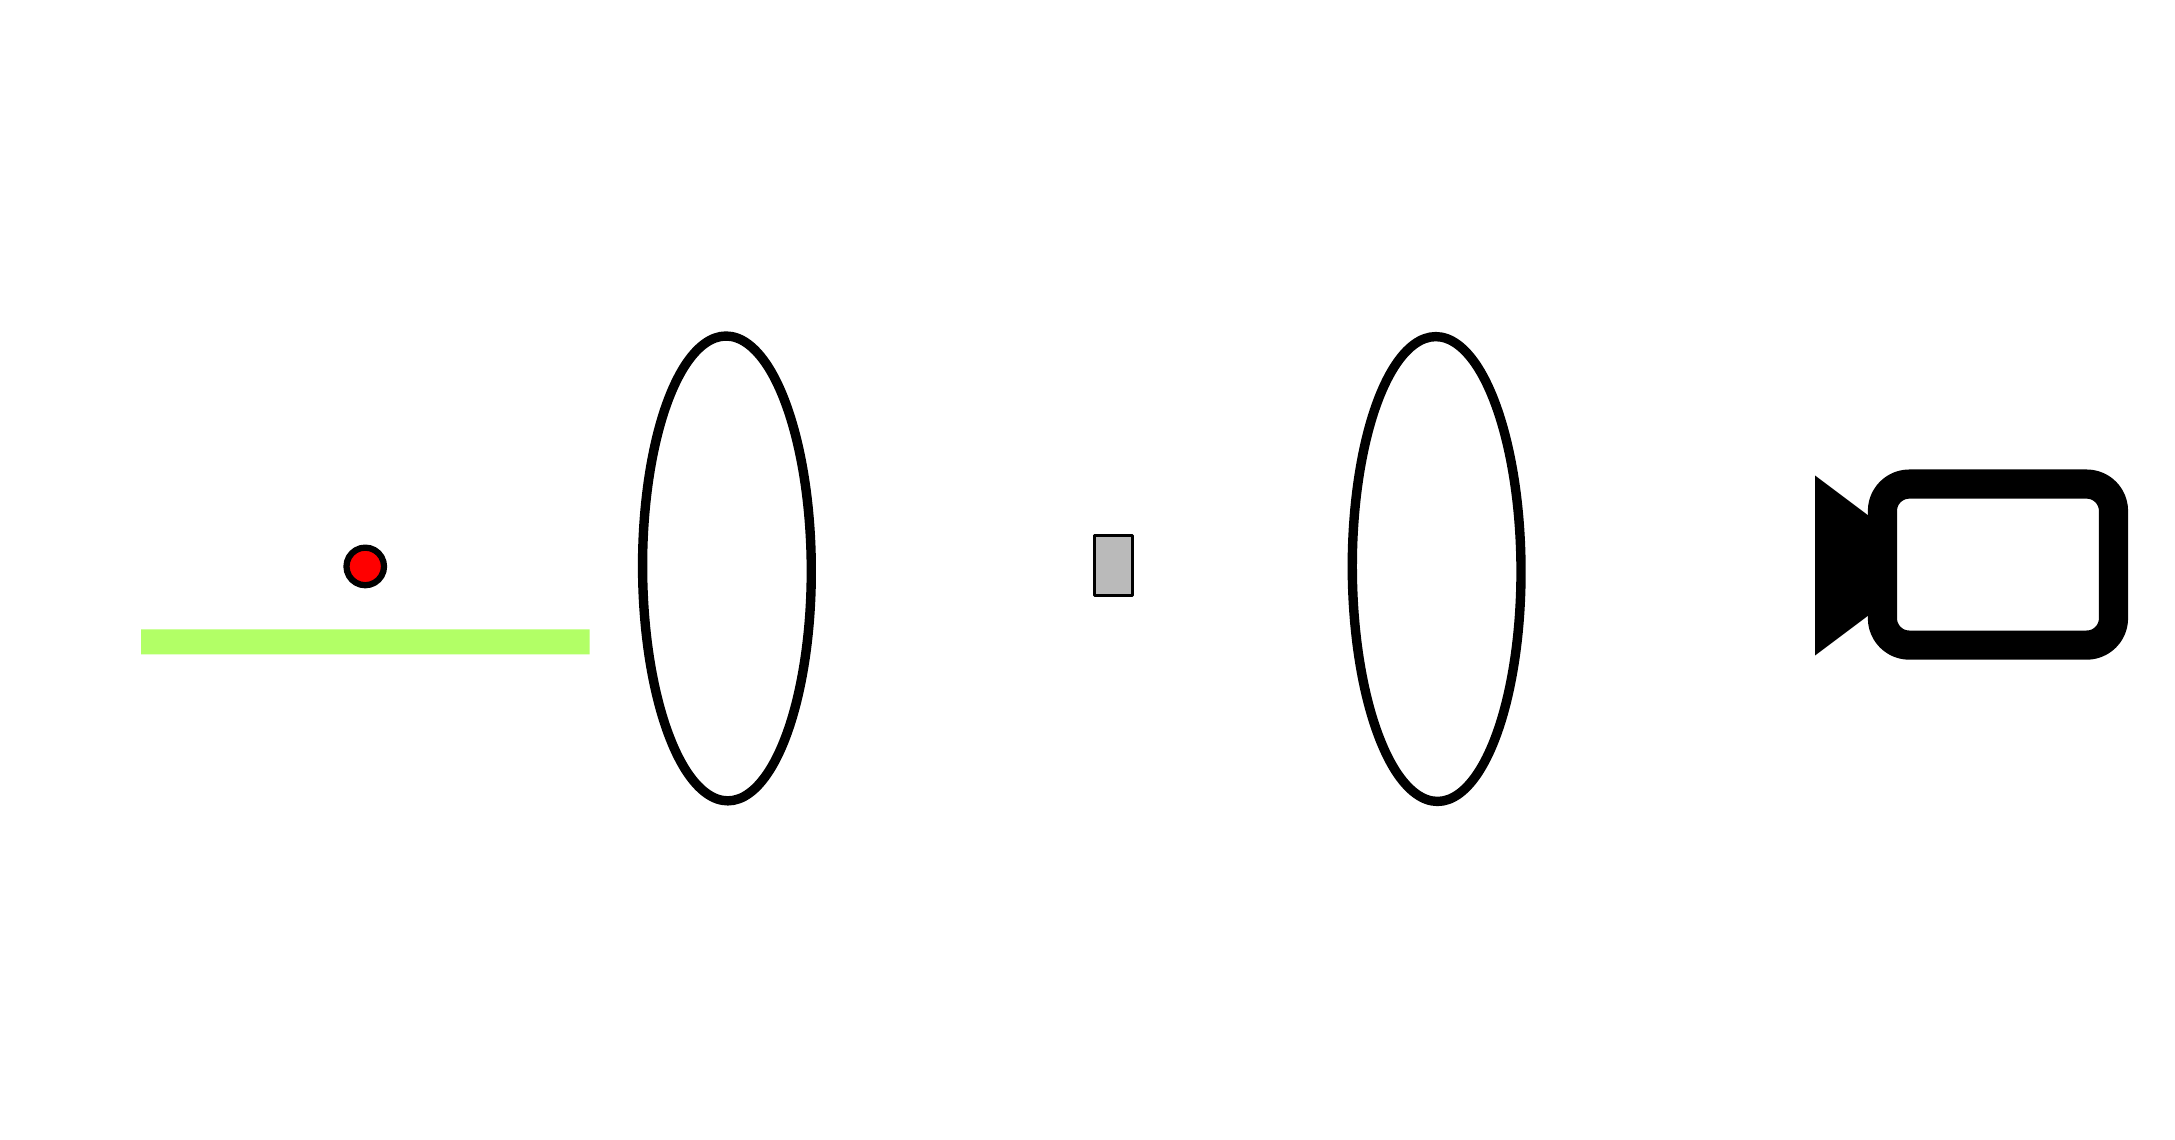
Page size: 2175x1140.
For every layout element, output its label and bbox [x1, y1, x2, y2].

text_box [1352, 336, 1522, 802]
text_box [642, 336, 812, 801]
text_box [1882, 484, 2114, 646]
text_box [346, 547, 385, 586]
text_box [1094, 535, 1133, 596]
text_box [1815, 475, 1876, 656]
